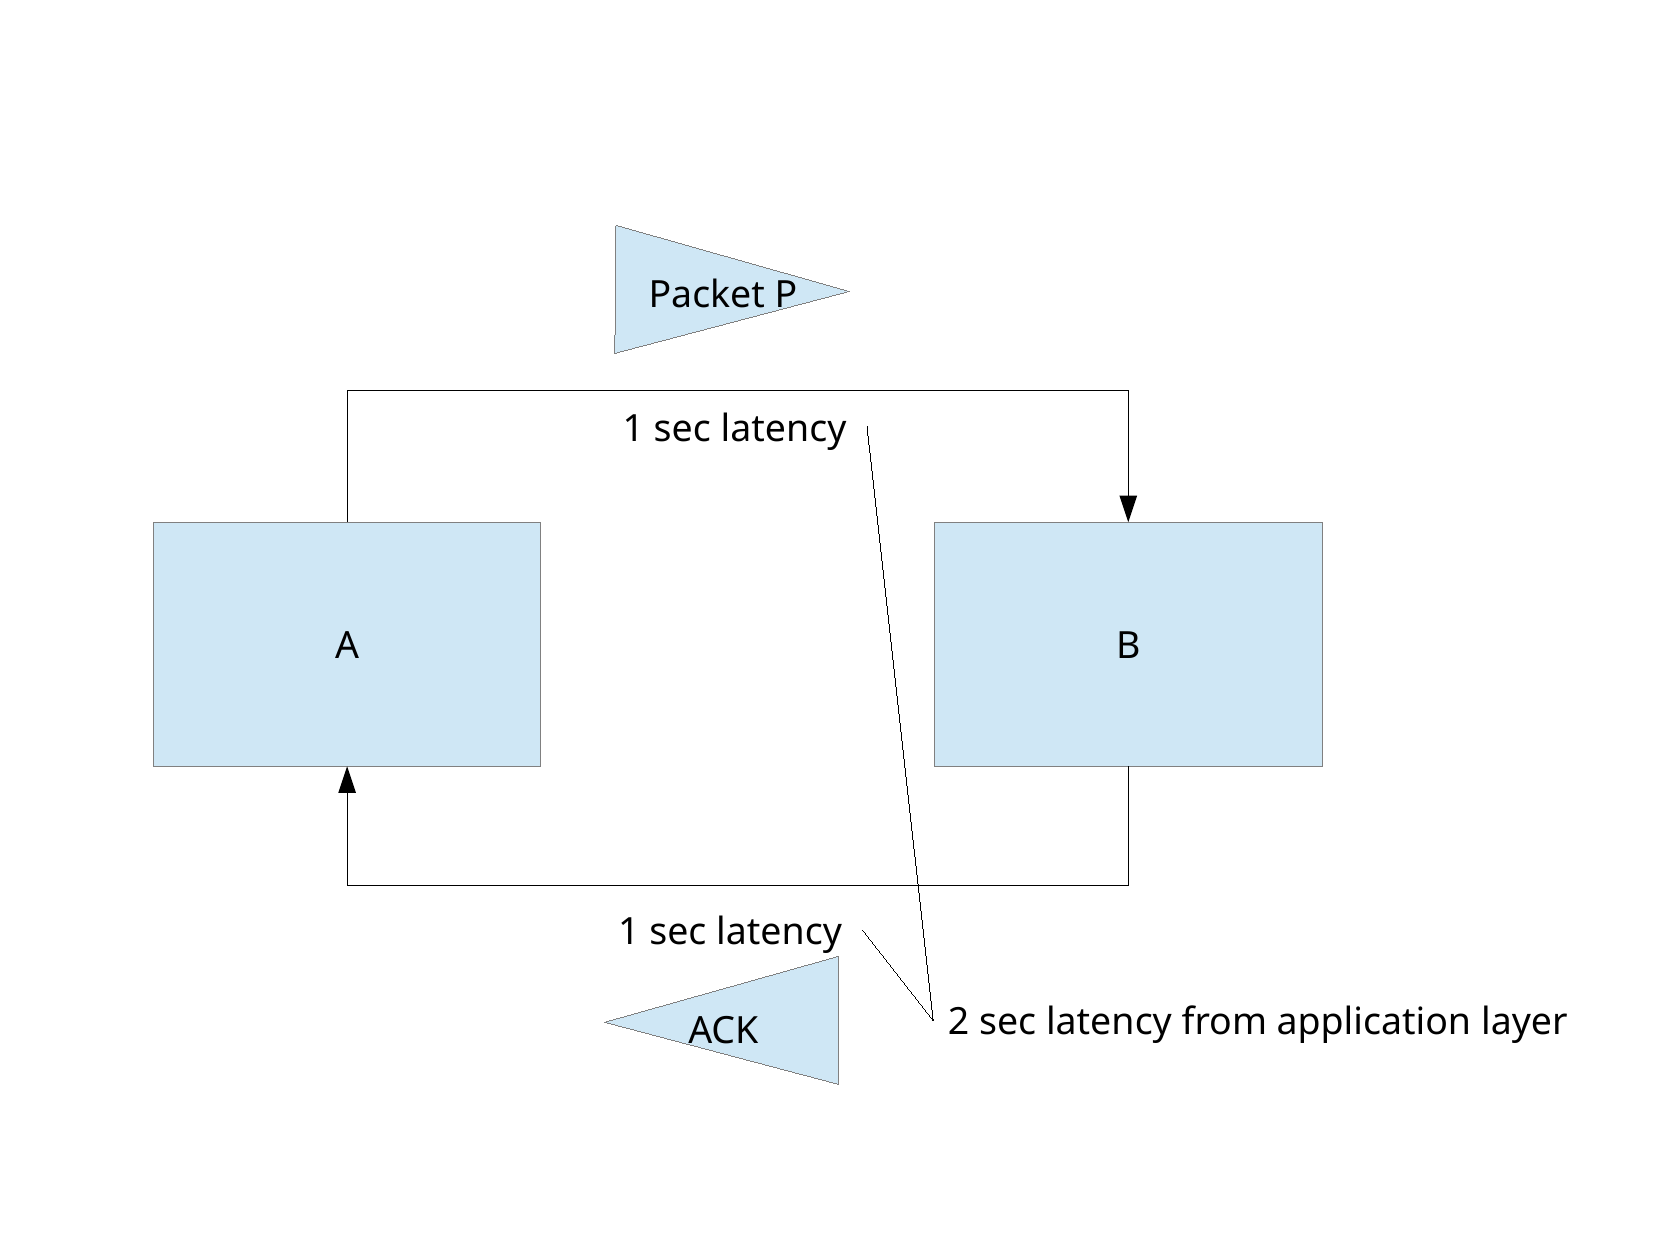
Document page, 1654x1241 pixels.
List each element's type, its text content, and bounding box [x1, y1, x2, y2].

text_box 2 sec latency from application layer [933, 987, 1587, 1043]
text_box [604, 1002, 673, 1041]
text_box 1 sec latency [607, 393, 868, 449]
text_box B [934, 522, 1323, 767]
text_box [701, 956, 839, 1085]
text_box [614, 225, 757, 354]
text_box ACK [673, 995, 779, 1052]
text_box 1 sec latency [603, 897, 863, 953]
text_box [815, 281, 850, 301]
text_box A [153, 522, 541, 767]
text_box Packet P [633, 260, 815, 316]
